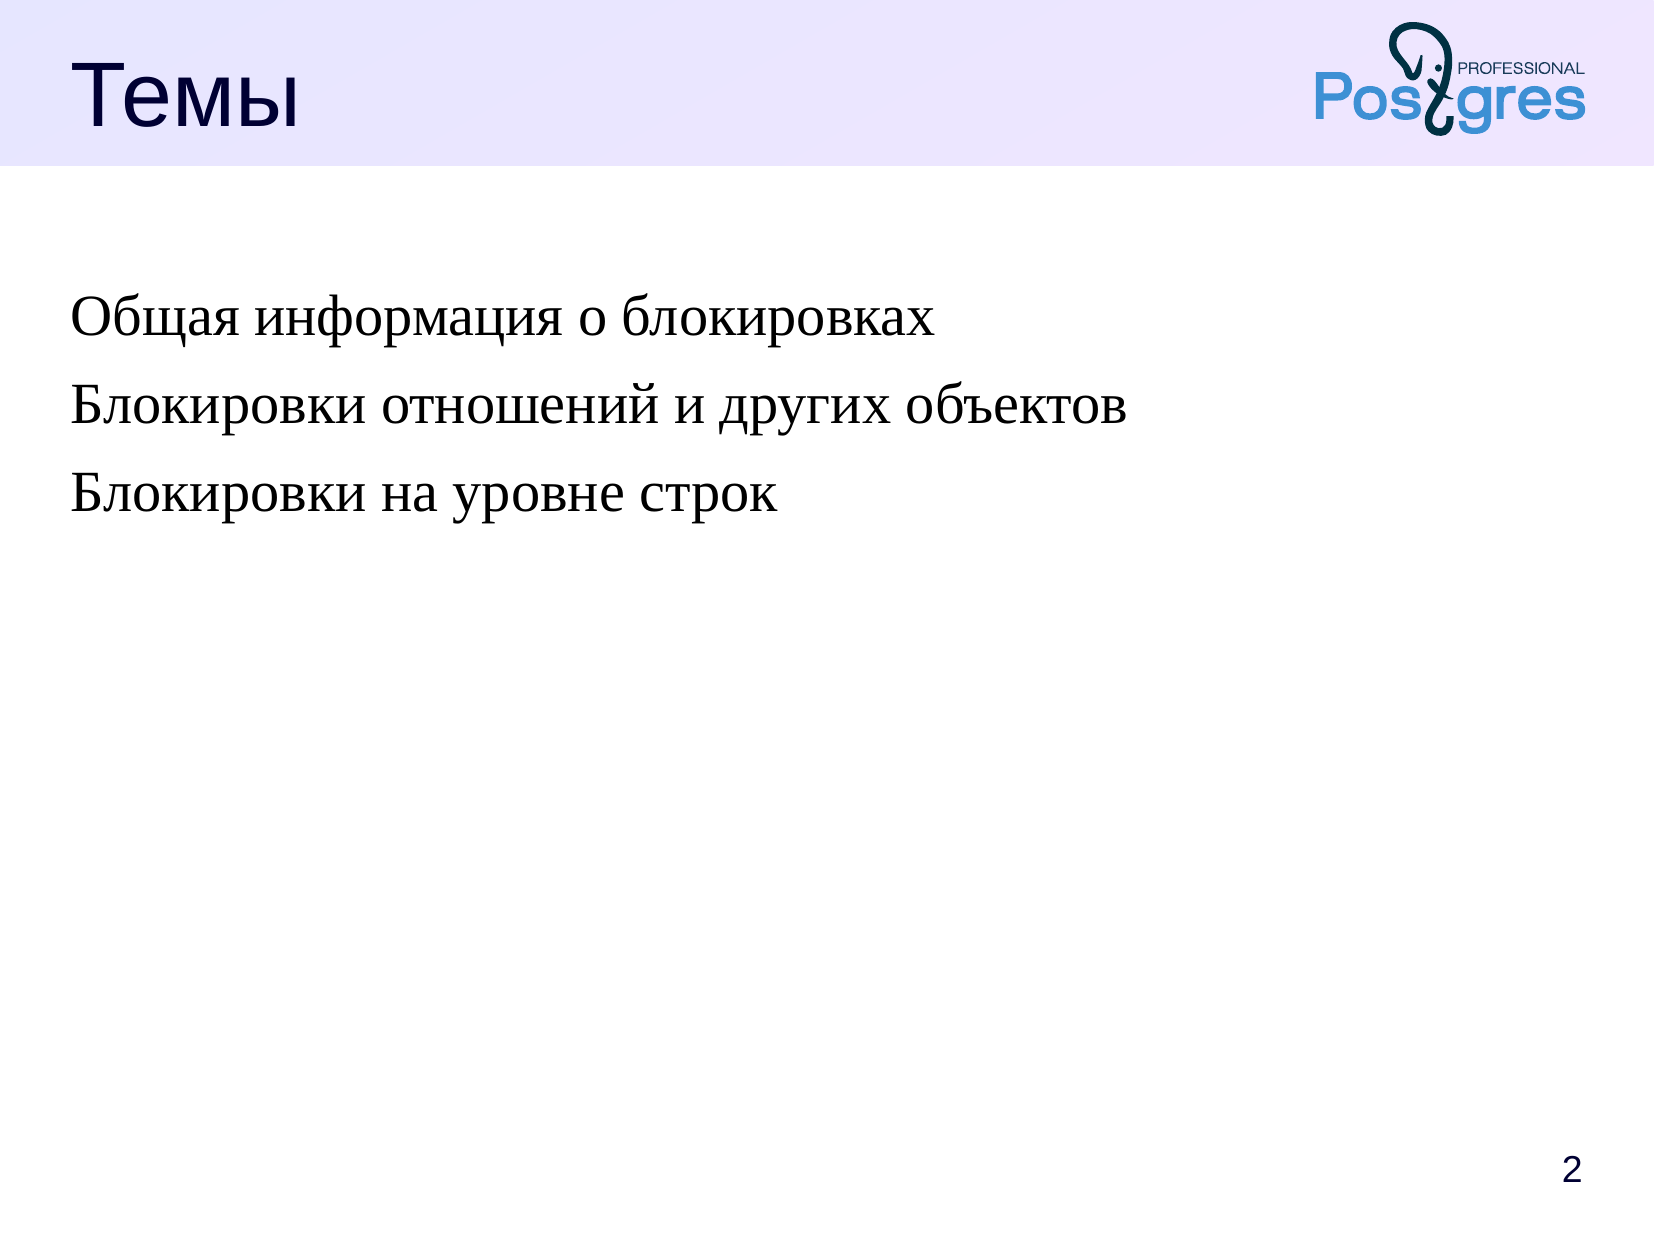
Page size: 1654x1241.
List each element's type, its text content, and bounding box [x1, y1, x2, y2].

title Темы [70, 43, 1241, 147]
list Общая информация о блокировках Блокировки отношений и других объектов Блокировки на уровне строк [70, 283, 1583, 1141]
